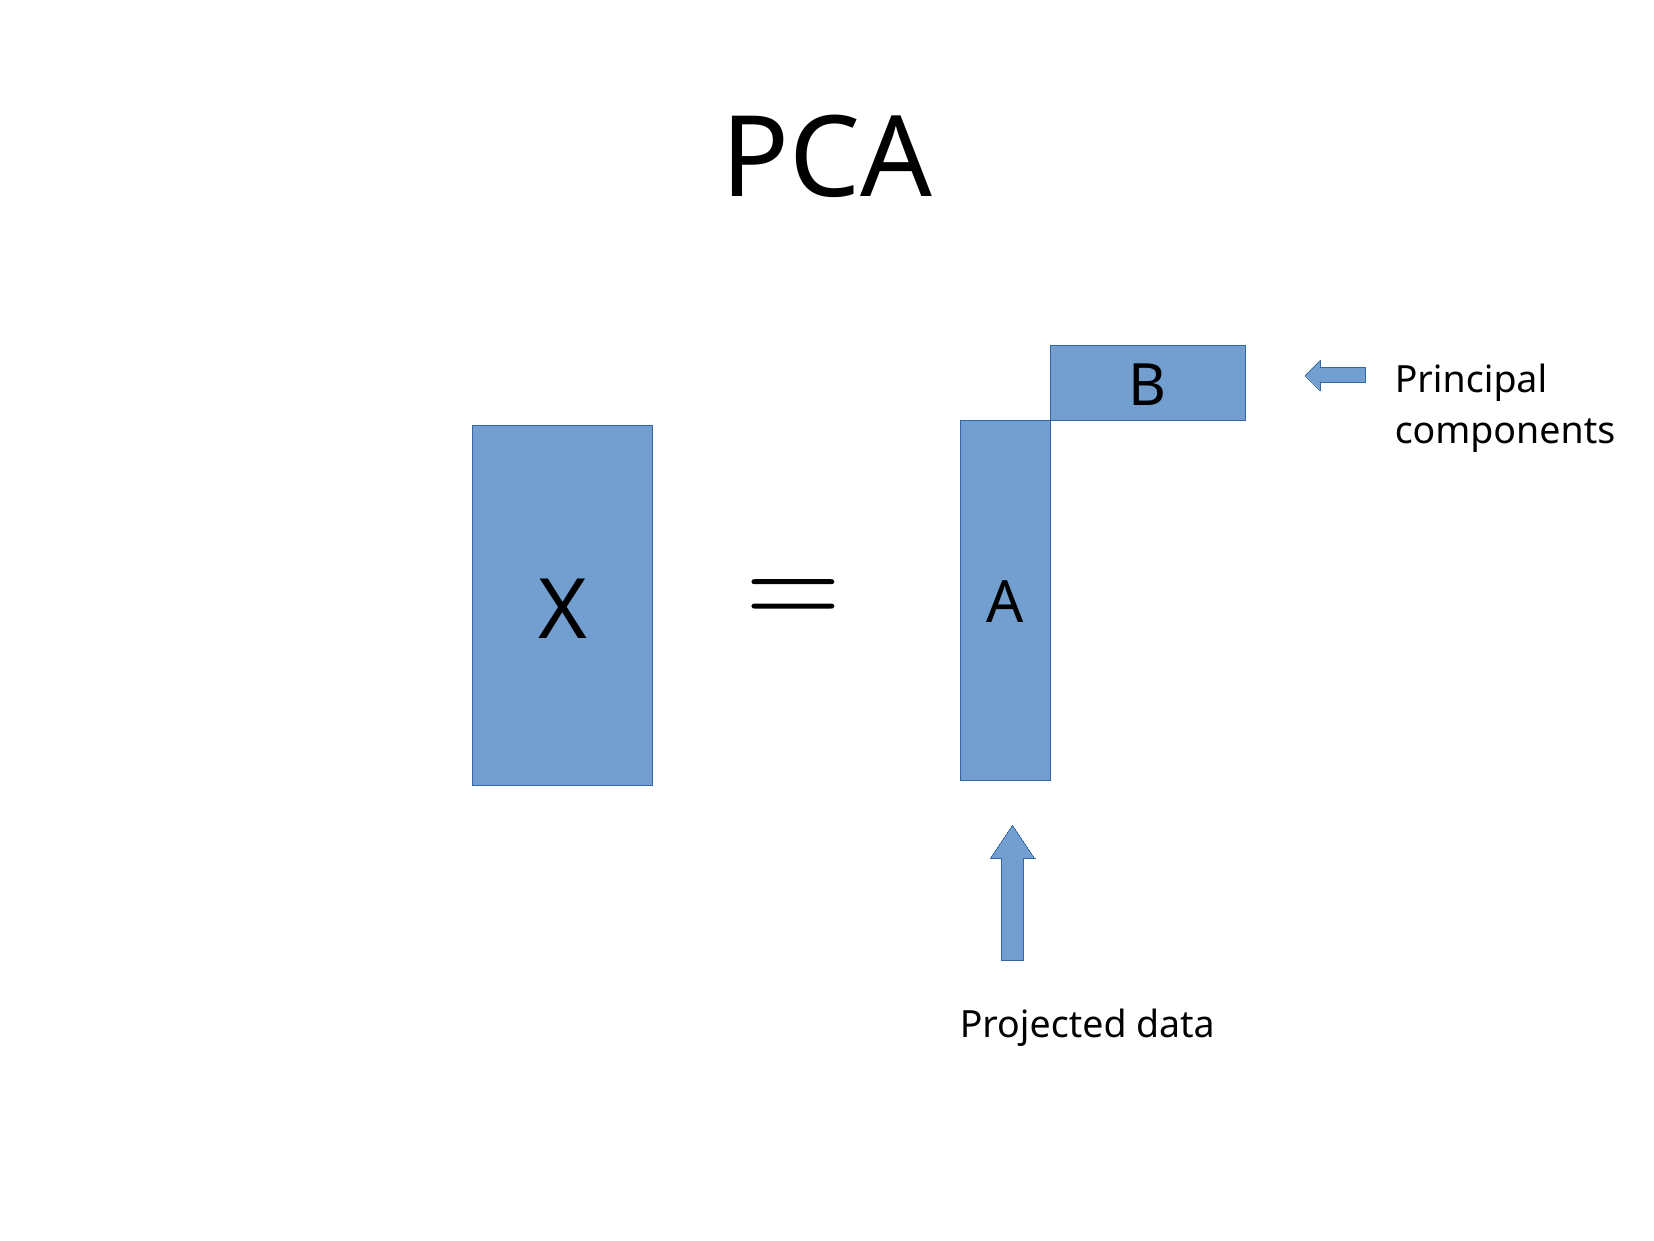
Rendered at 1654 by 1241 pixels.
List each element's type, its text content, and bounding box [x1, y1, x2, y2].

text_box B [1050, 345, 1246, 421]
text_box Projected data [945, 990, 1306, 1043]
text_box X [472, 425, 653, 786]
text_box Principal components [1380, 345, 1636, 436]
text_box [744, 579, 841, 609]
text_box [1305, 360, 1366, 391]
title PCA [82, 49, 1571, 257]
text_box A [960, 420, 1051, 781]
text_box [990, 825, 1036, 961]
